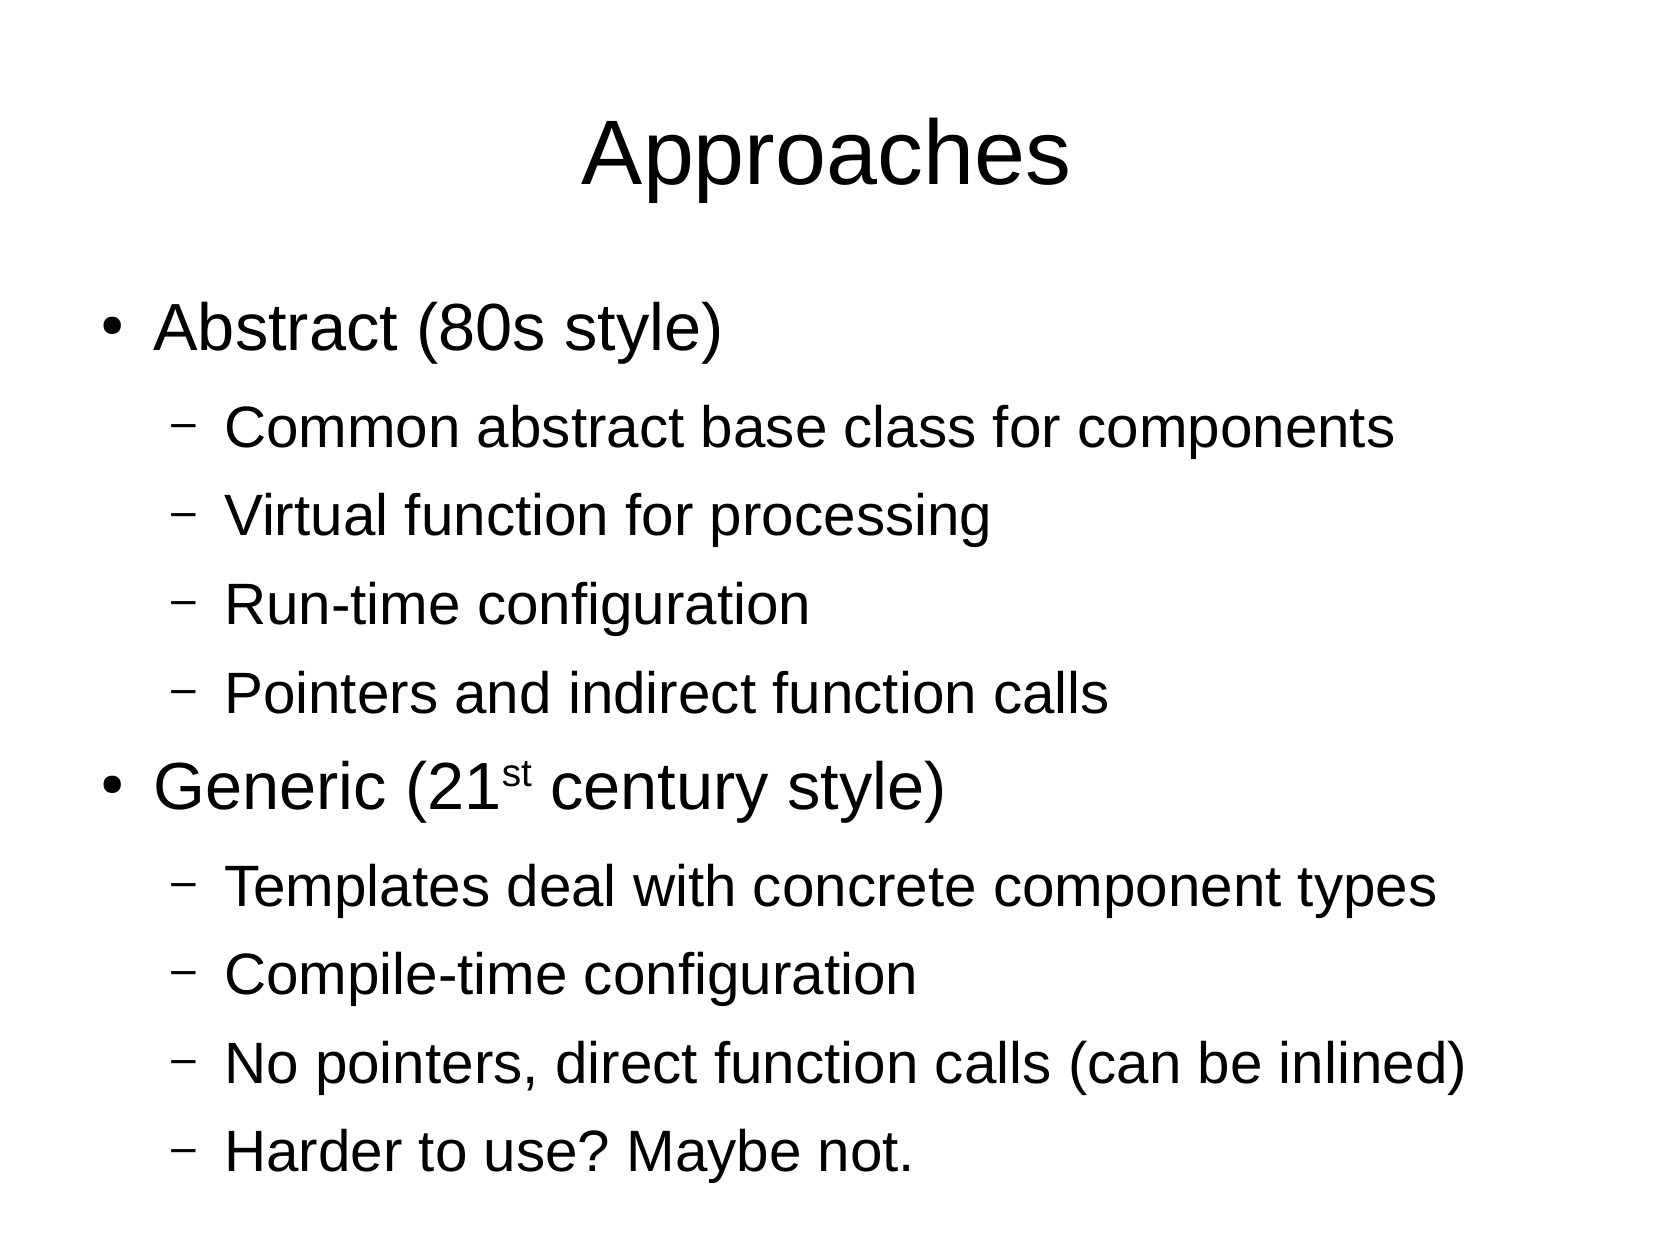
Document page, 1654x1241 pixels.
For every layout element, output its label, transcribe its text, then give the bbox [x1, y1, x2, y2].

title Approaches [82, 49, 1571, 257]
list Abstract (80s style) Common abstract base class for components Virtual function for processing Run-time configuration Pointers and indirect function calls Generic (21st century style) Templates deal with concrete component types Compile-time configuration No pointers, direct function calls (can be inlined) Harder to use? Maybe not. [82, 290, 1571, 1185]
